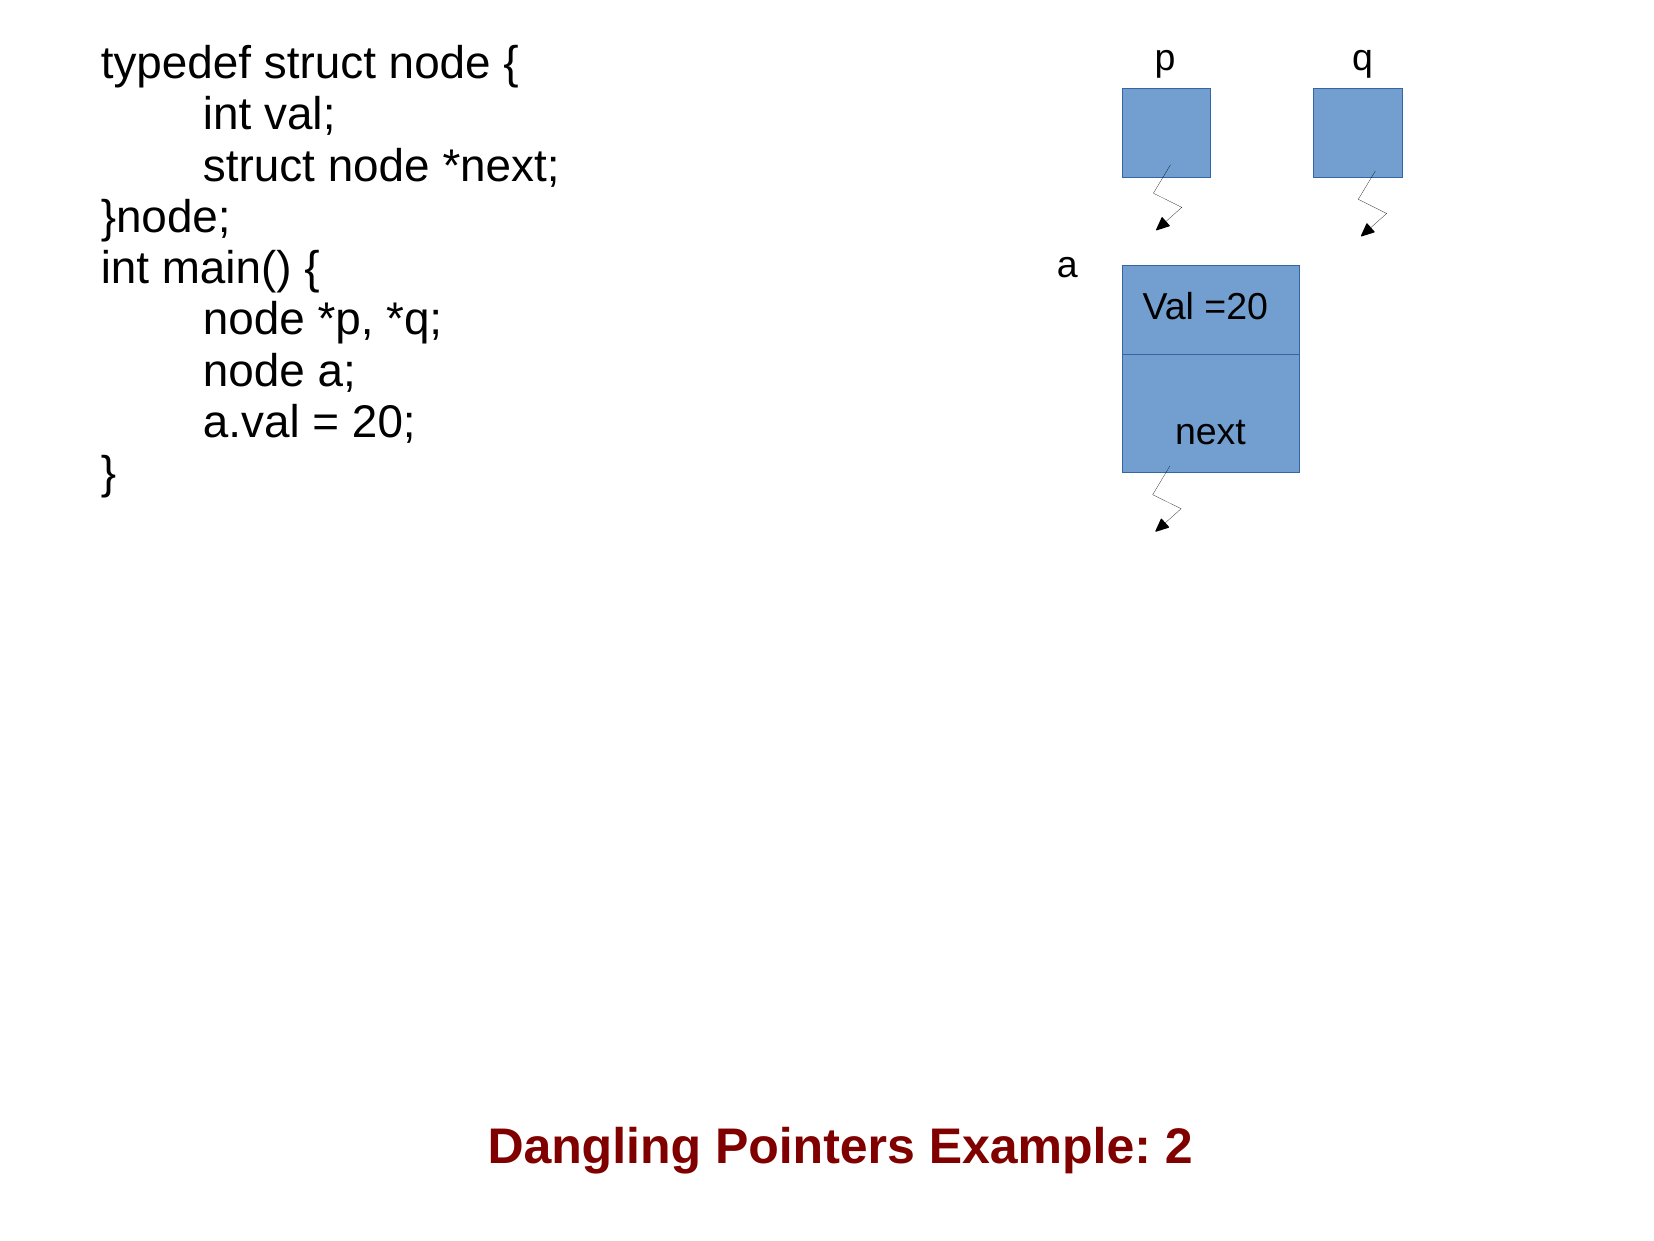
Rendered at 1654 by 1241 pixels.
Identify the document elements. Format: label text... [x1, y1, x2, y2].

text_box Val =20 next [1122, 265, 1300, 354]
text_box Val =20 next [1122, 355, 1300, 473]
text_box a [1042, 236, 1093, 325]
text_box q [1337, 29, 1388, 87]
text_box typedef struct node { int val; struct node *next; }node; int main() { node *p, *q; node a; a.val = 20; } [86, 29, 1004, 759]
text_box [1122, 88, 1211, 178]
text_box p [1139, 29, 1191, 87]
text_box [1313, 88, 1403, 178]
text_box Dangling Pointers Example: 2 [472, 1110, 1209, 1182]
